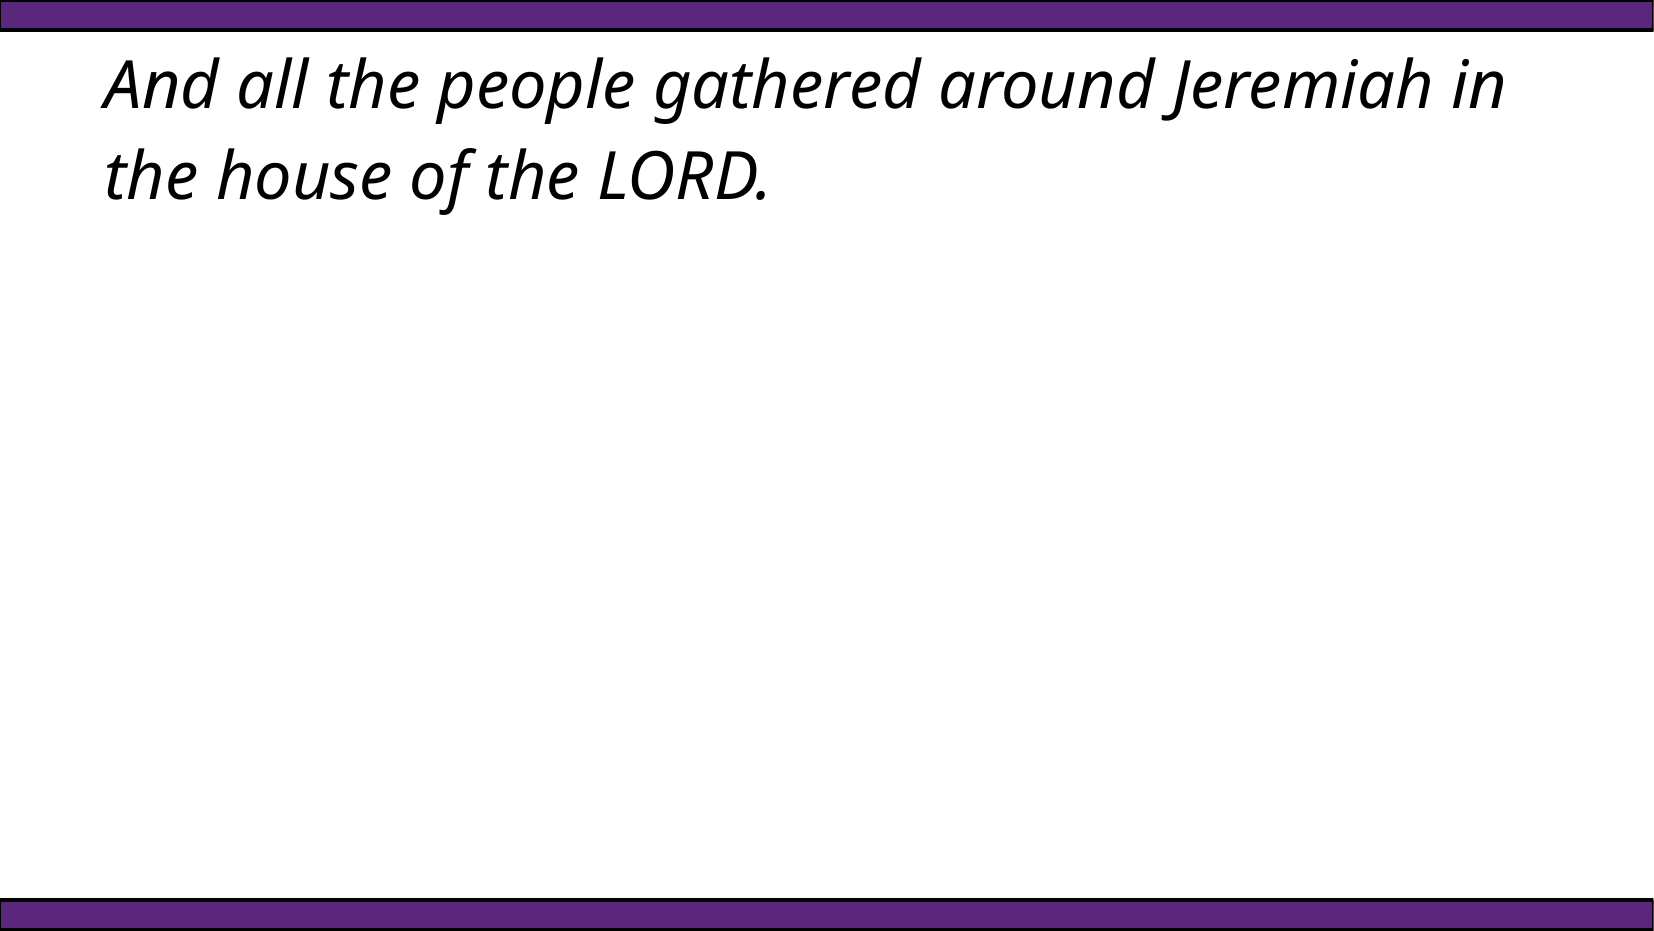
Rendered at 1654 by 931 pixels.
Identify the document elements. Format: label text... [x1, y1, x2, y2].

text_box [0, 0, 1654, 31]
text_box And all the people gathered around Jeremiah in the house of the LORD. [90, 30, 1576, 223]
picture [0, 31, 1654, 900]
text_box [0, 900, 1654, 931]
